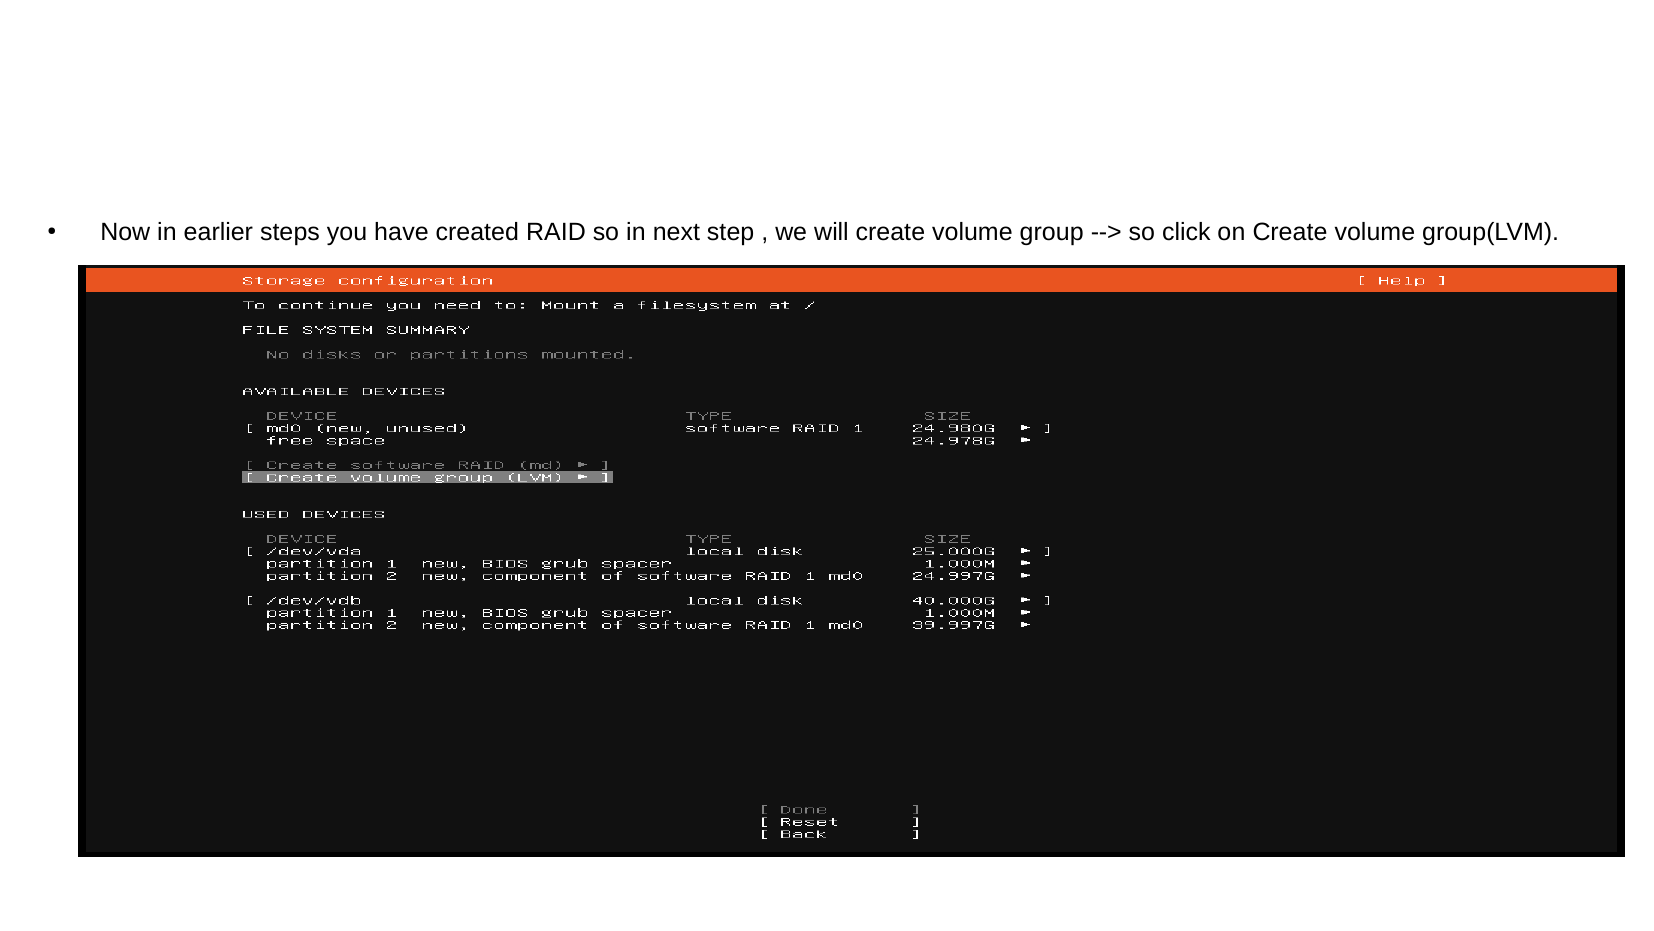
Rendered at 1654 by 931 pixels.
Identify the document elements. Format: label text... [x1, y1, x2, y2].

picture [78, 265, 1625, 857]
list Now in earlier steps you have created RAID so in next step , we will create volume group --> so click on Create volume group(LVM). [29, 217, 1625, 916]
